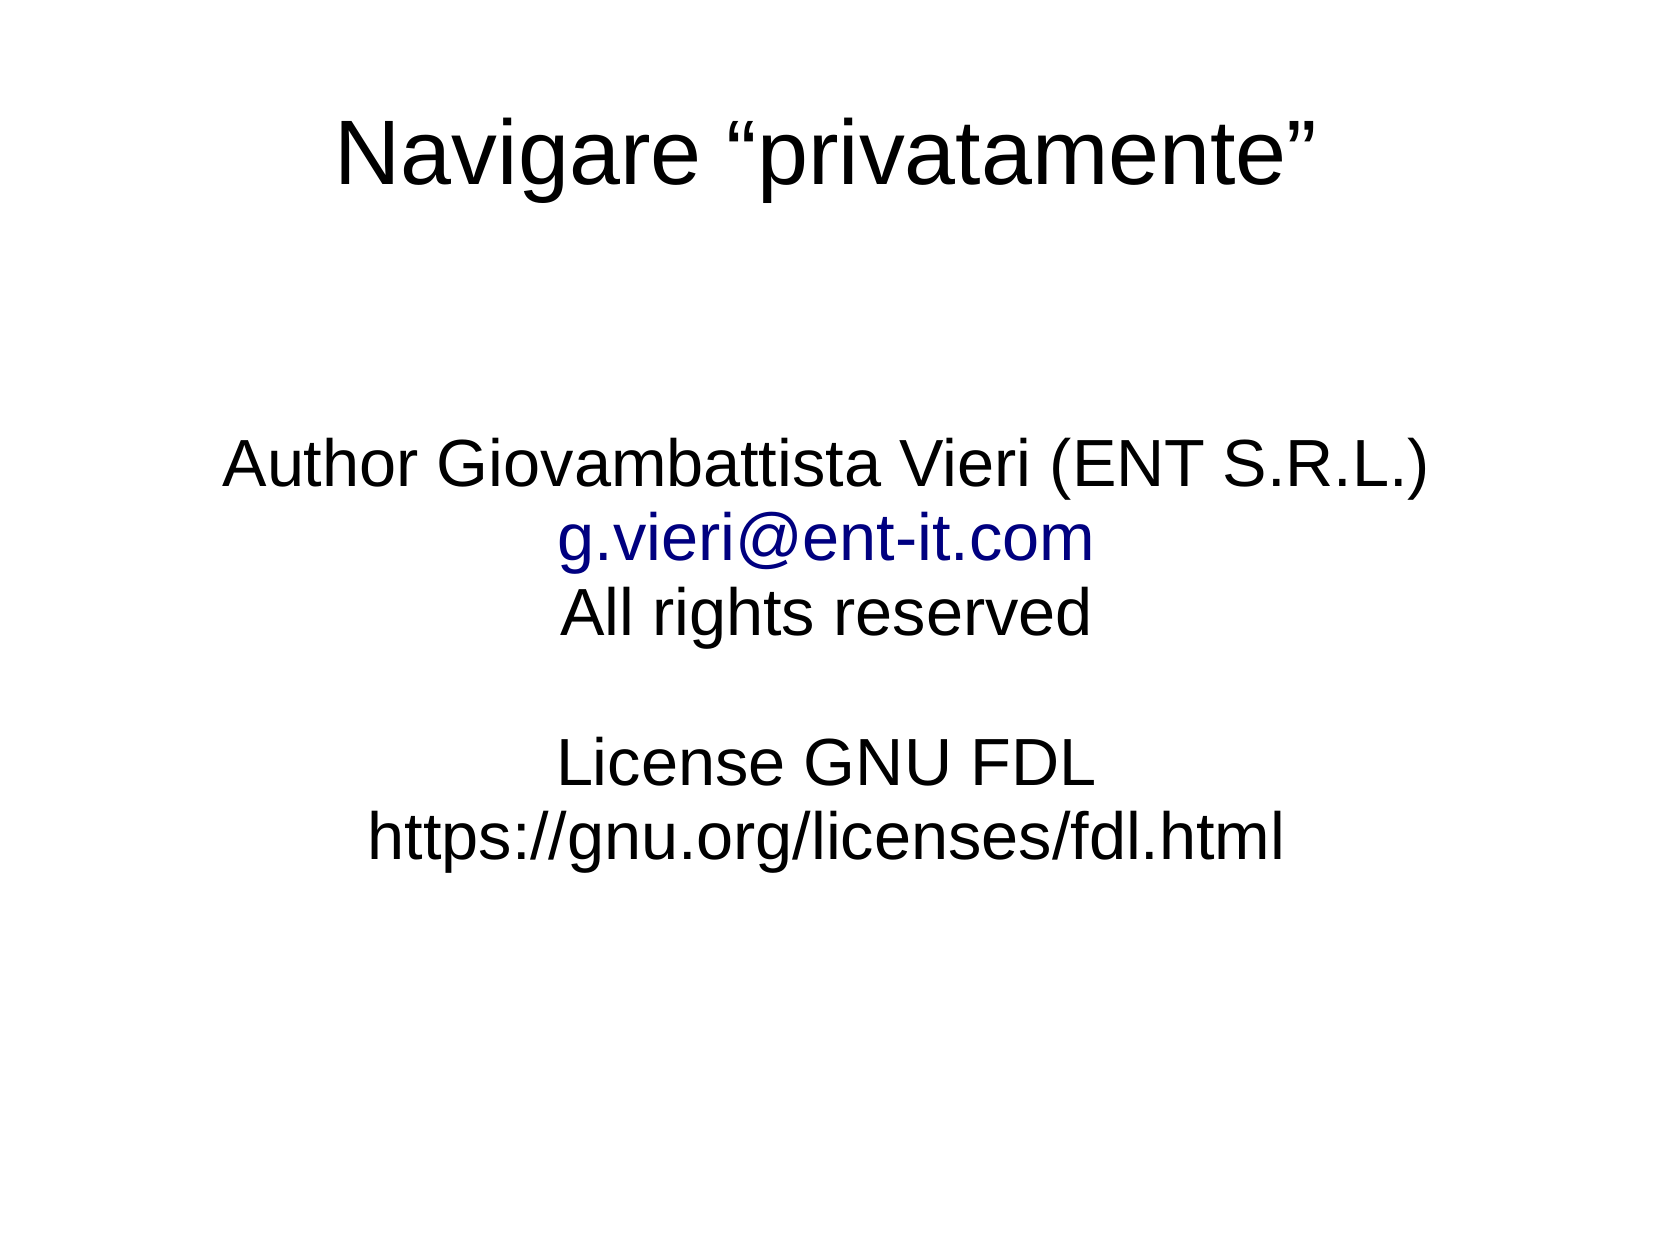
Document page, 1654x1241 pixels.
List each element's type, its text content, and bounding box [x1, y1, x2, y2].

subtitle Author Giovambattista Vieri (ENT S.R.L.) g.vieri@ent-it.com All rights reserved License GNU FDL https://gnu.org/licenses/fdl.html [82, 290, 1571, 1010]
title Navigare “privatamente” [82, 49, 1571, 257]
